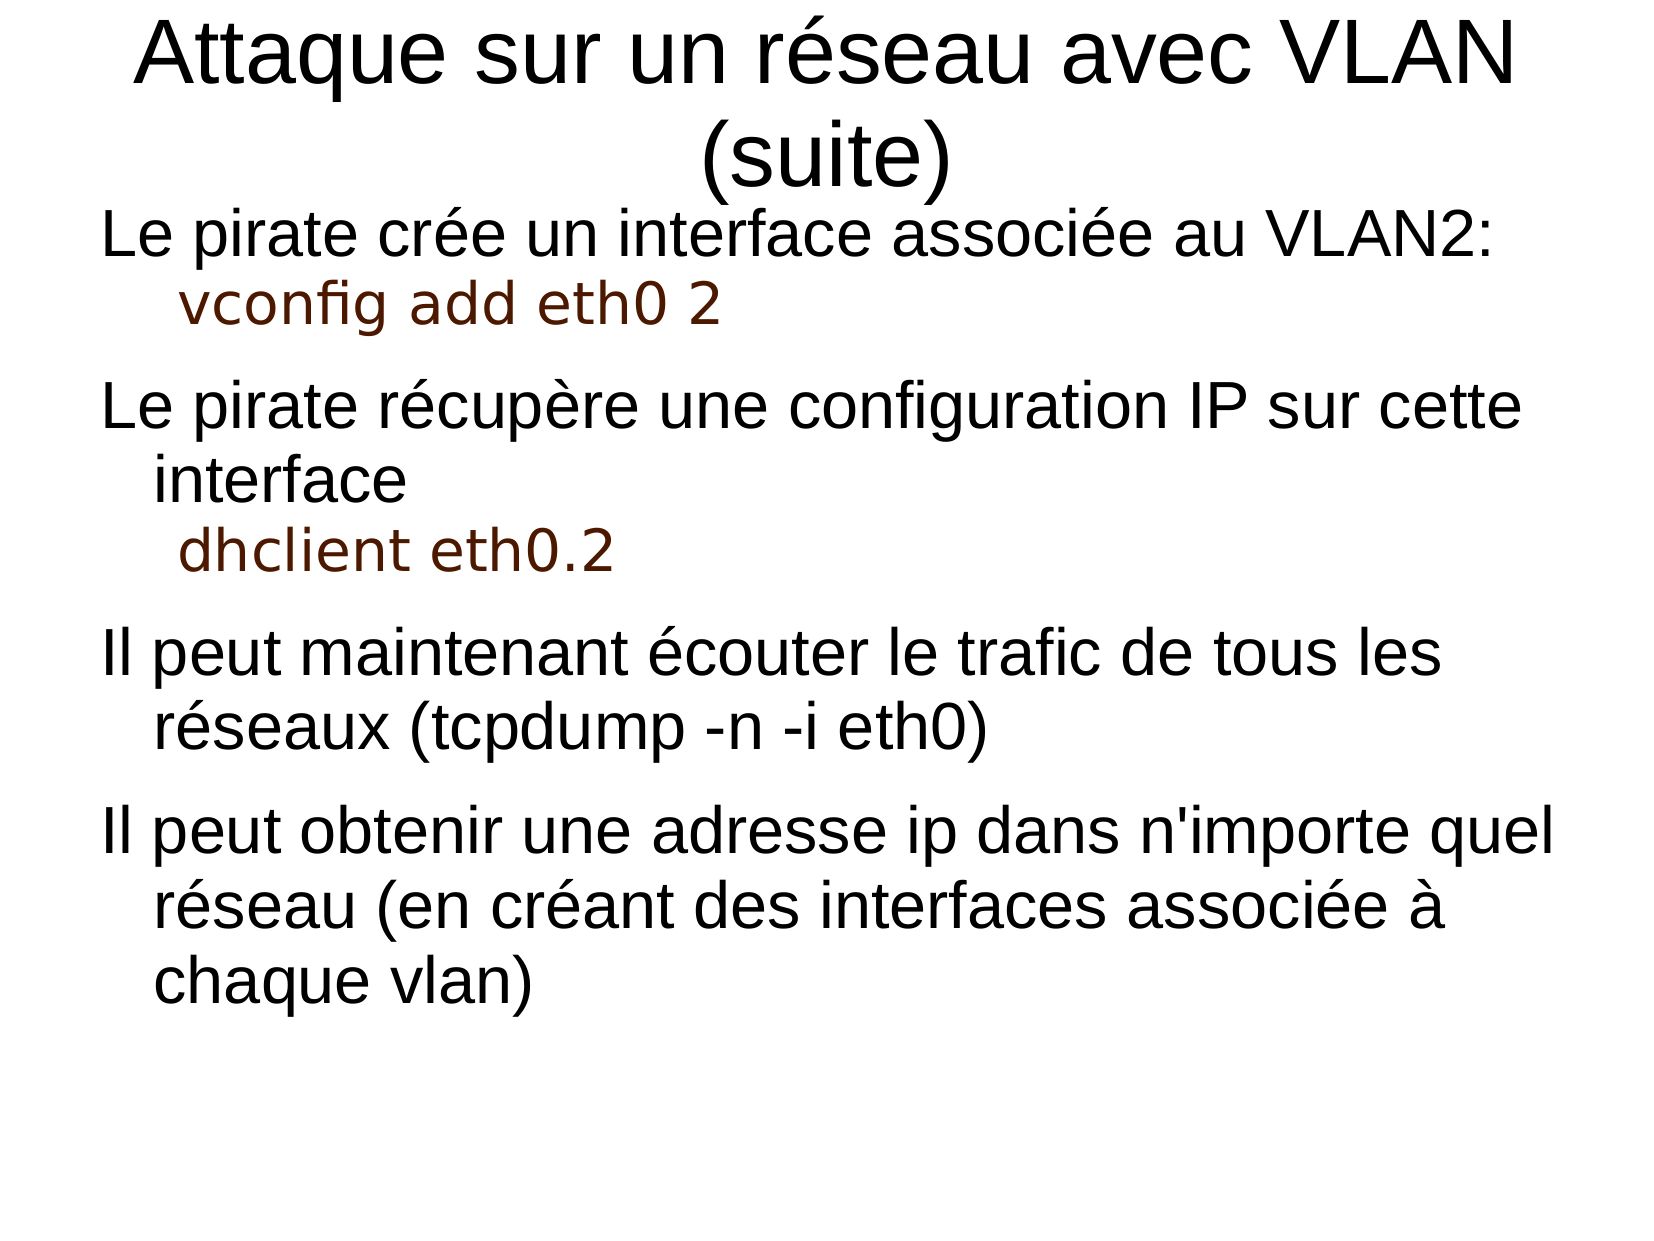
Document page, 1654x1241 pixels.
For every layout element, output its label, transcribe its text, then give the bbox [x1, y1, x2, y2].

title Attaque sur un réseau avec VLAN (suite) [59, 1, 1595, 207]
list Le pirate crée un interface associée au VLAN2: vconfig add eth0 2 Le pirate récupère une configuration IP sur cette interface dhclient eth0.2 Il peut maintenant écouter le trafic de tous les réseaux (tcpdump -n -i eth0) Il peut obtenir une adresse ip dans n'importe quel réseau (en créant des interfaces associée à chaque vlan) [82, 195, 1571, 1241]
